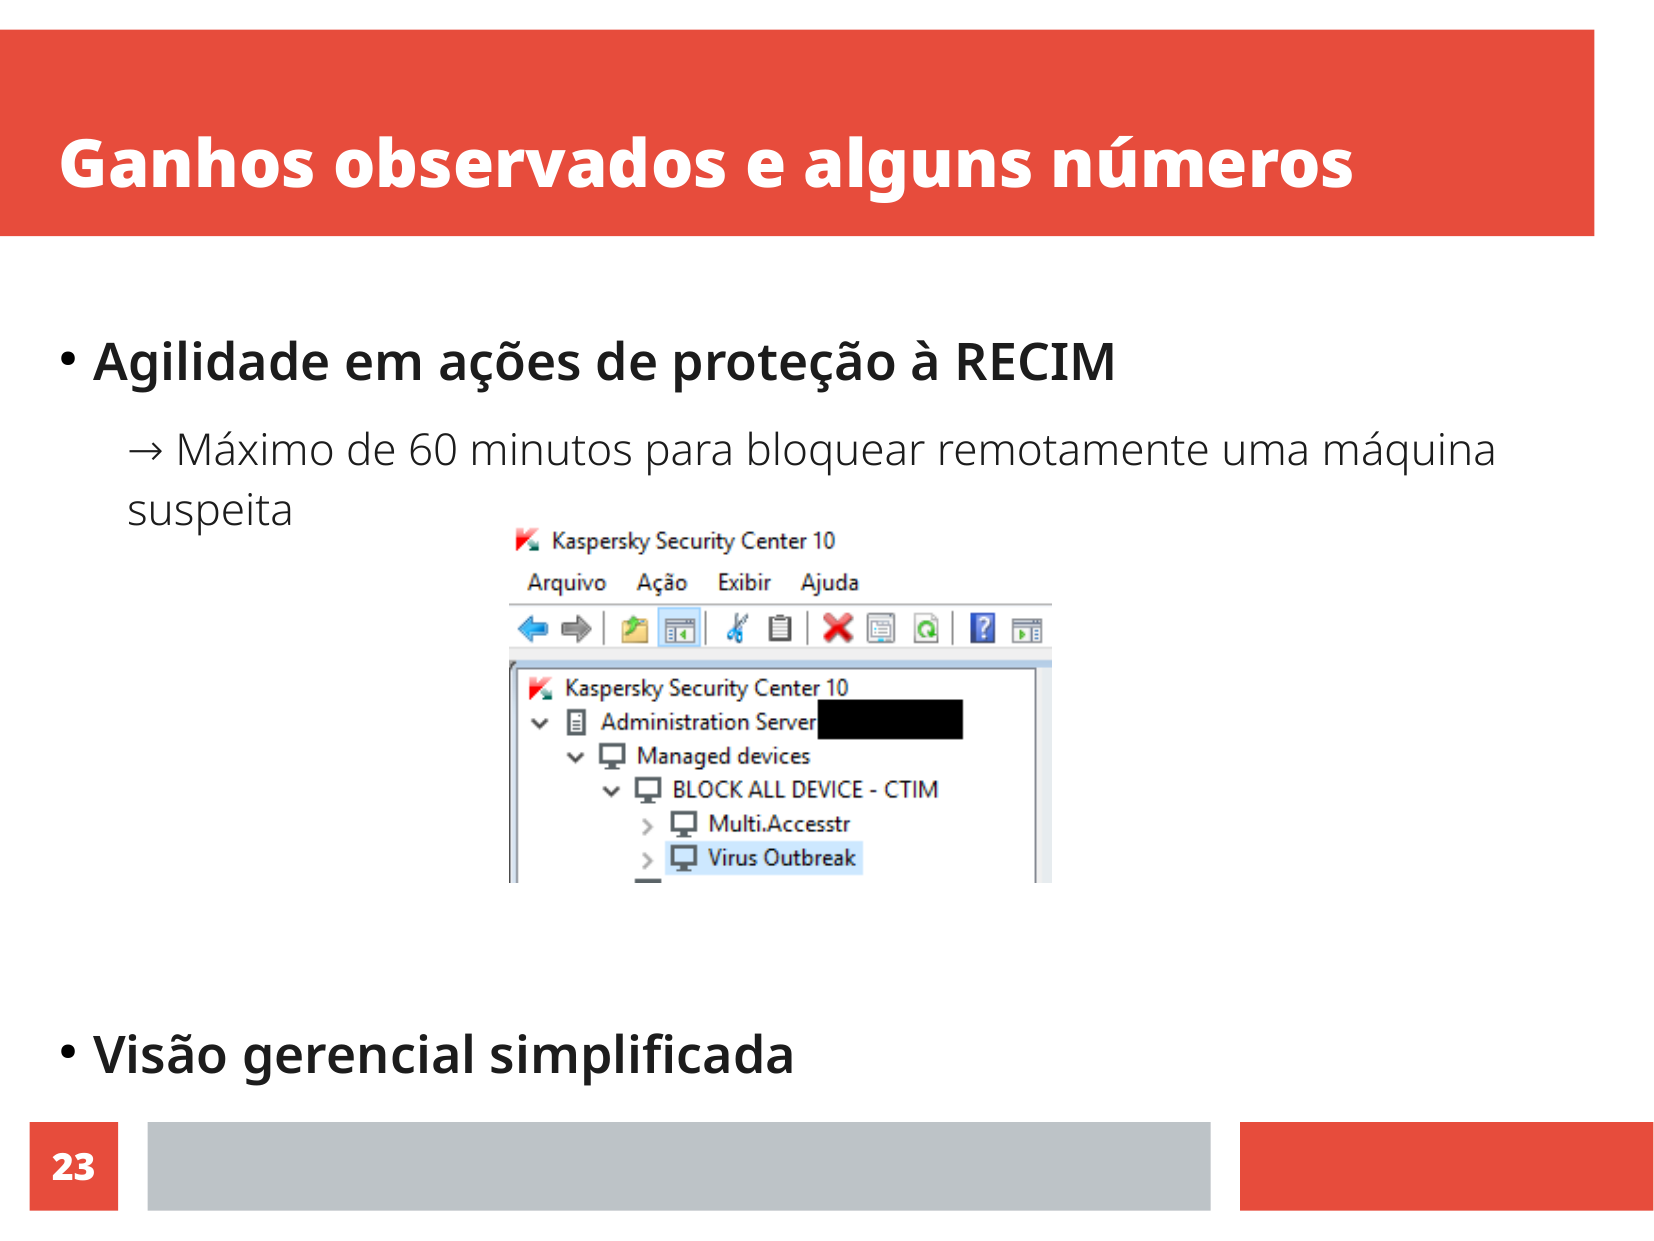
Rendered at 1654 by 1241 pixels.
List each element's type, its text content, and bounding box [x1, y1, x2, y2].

picture [509, 519, 1052, 884]
list Agilidade em ações de proteção à RECIM → Máximo de 60 minutos para bloquear remotamente uma máquina suspeita Visão gerencial simplificada [59, 324, 1565, 1093]
title Ganhos observados e alguns números [59, 59, 1595, 207]
